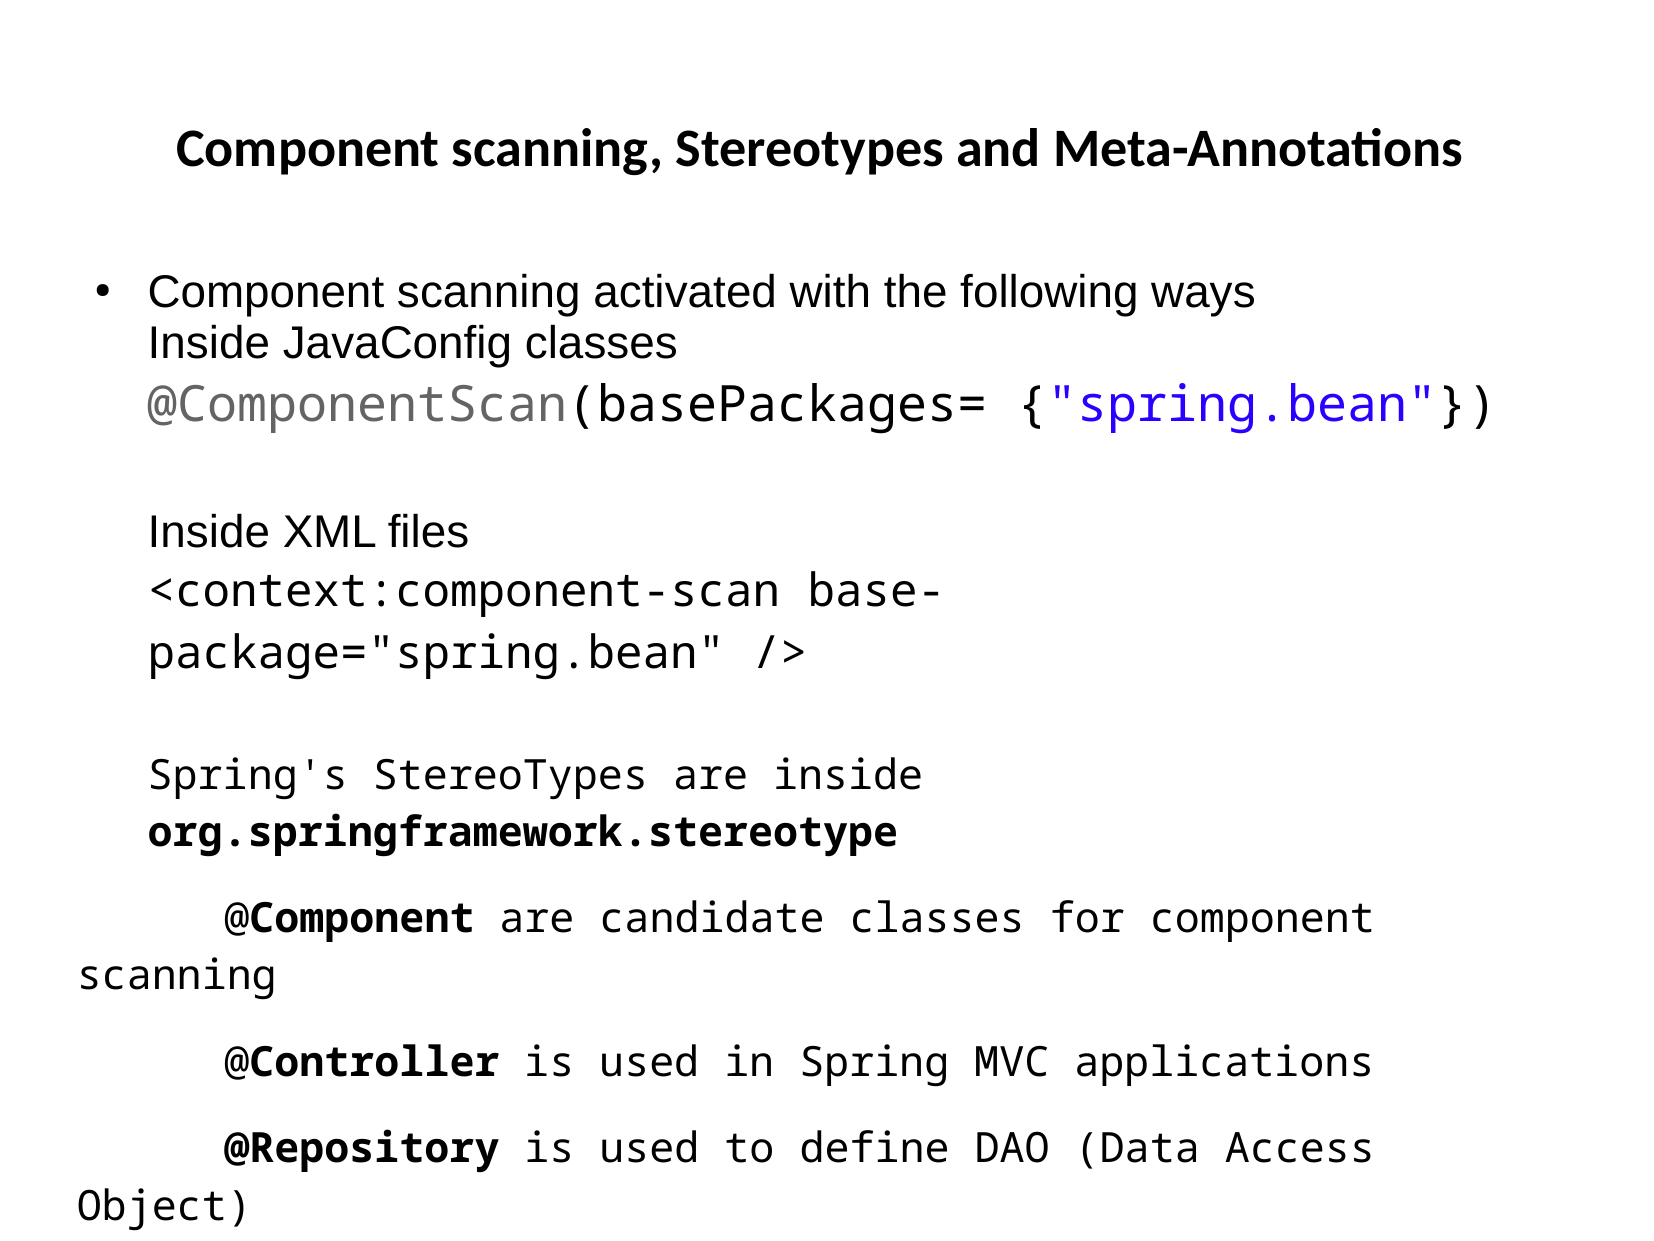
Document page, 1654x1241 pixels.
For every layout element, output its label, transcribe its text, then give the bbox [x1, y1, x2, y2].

title Component scanning, Stereotypes and Meta-Annotations [82, 49, 1571, 257]
list Component scanning activated with the following ways Inside JavaConfig classes @ComponentScan(basePackages= {"spring.bean"}) Inside XML files <context:component-scan base-package="spring.bean" /> Spring's StereoTypes are inside org.springframework.stereotype @Component are candidate classes for component scanning @Controller is used in Spring MVC applications @Repository is used to define DAO (Data Access Object) @Service is used to define Business Services Meta-Annotations are method,property or class level other annotations examples @Transactional [76, 265, 1565, 1241]
